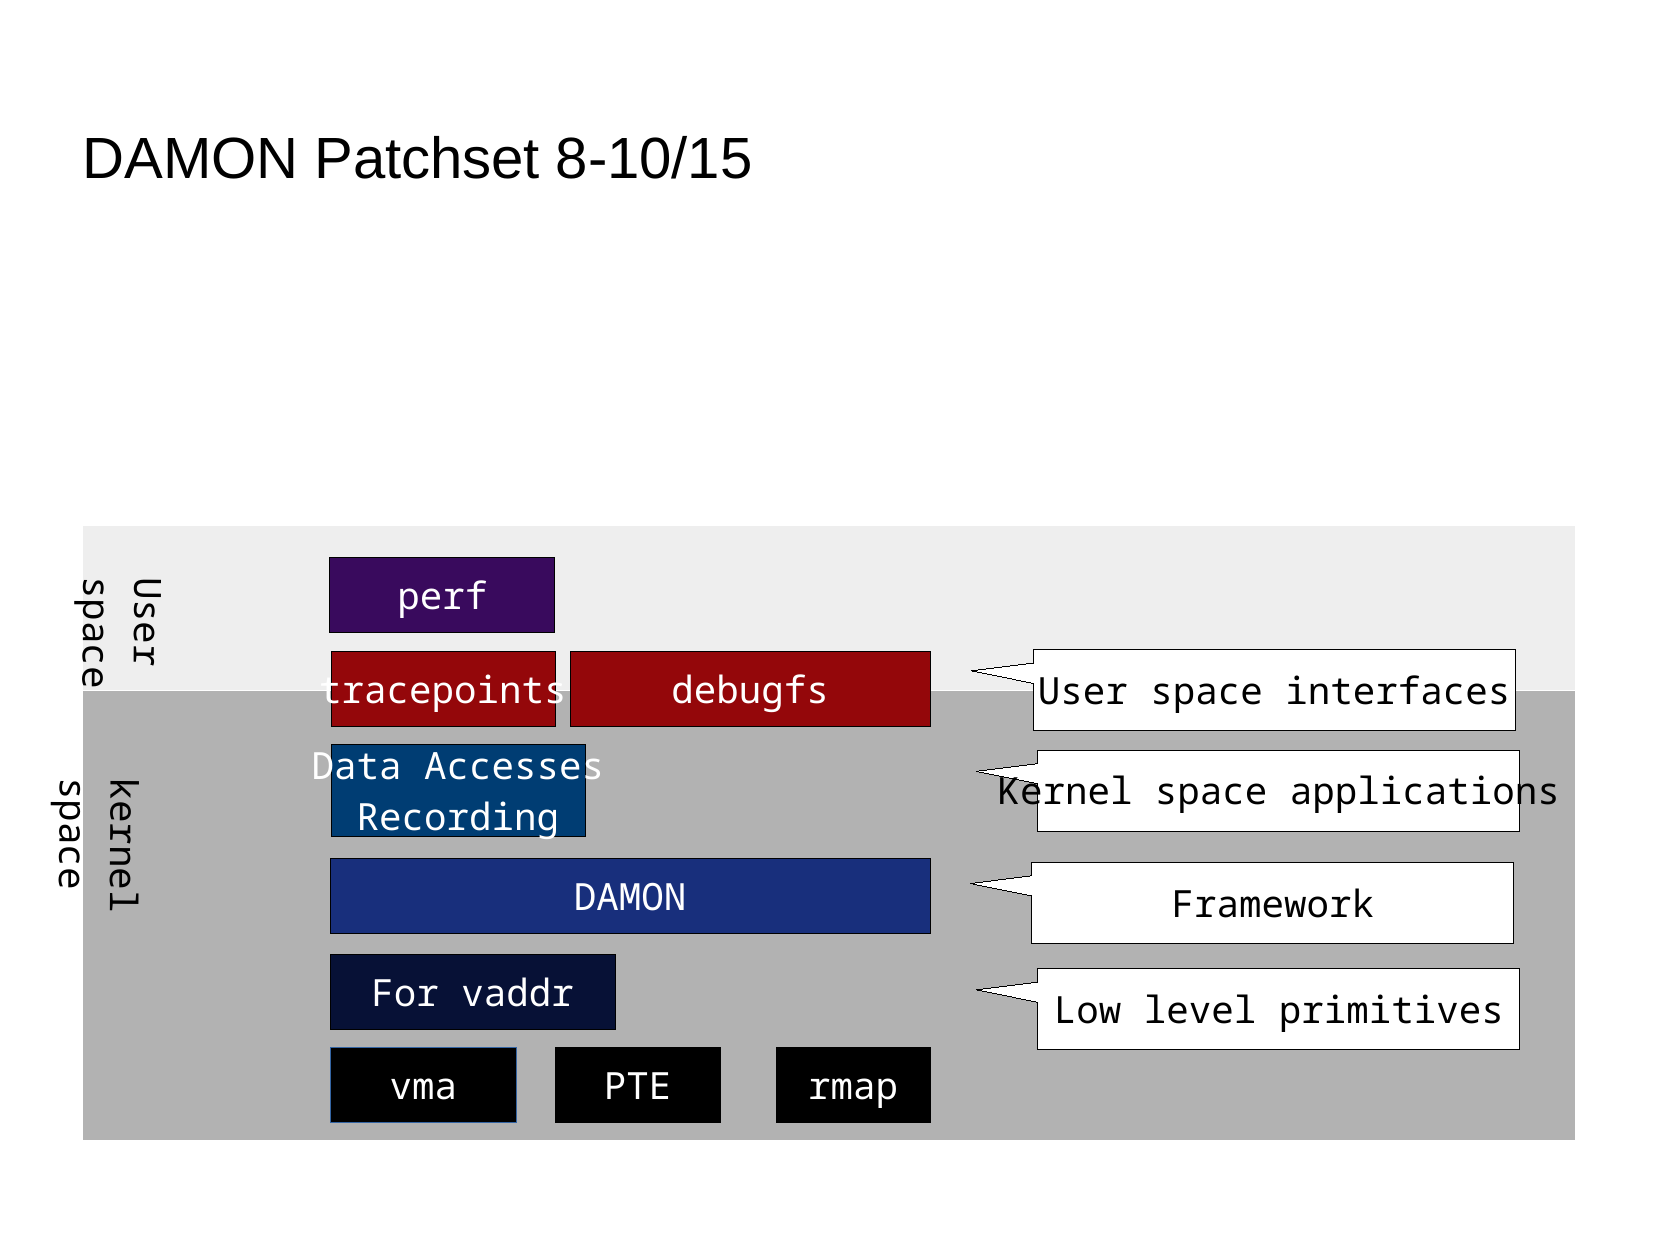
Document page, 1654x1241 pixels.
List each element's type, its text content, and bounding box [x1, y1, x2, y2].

text_box kernel space [100, 829, 158, 1032]
text_box vma [330, 1047, 517, 1123]
text_box Data Accesses Recording [331, 744, 586, 837]
text_box For vaddr [330, 954, 616, 1030]
text_box rmap [776, 1047, 931, 1123]
text_box DAMON [330, 858, 931, 934]
text_box [85, 627, 91, 637]
text_box Framework [970, 862, 1514, 944]
text_box debugfs [570, 651, 931, 727]
text_box Low level primitives [976, 968, 1520, 1050]
text_box Kernel space applications [976, 750, 1520, 832]
text_box PTE [555, 1047, 721, 1123]
text_box User space interfaces [971, 649, 1516, 731]
text_box tracepoints [331, 651, 556, 727]
text_box perf [329, 557, 555, 633]
text_box [82, 650, 90, 674]
title DAMON Patchset 8-10/15 [82, 108, 1571, 210]
text_box [85, 605, 91, 615]
text_box [82, 604, 91, 651]
text_box [82, 525, 1576, 1141]
text_box User space [89, 562, 182, 830]
